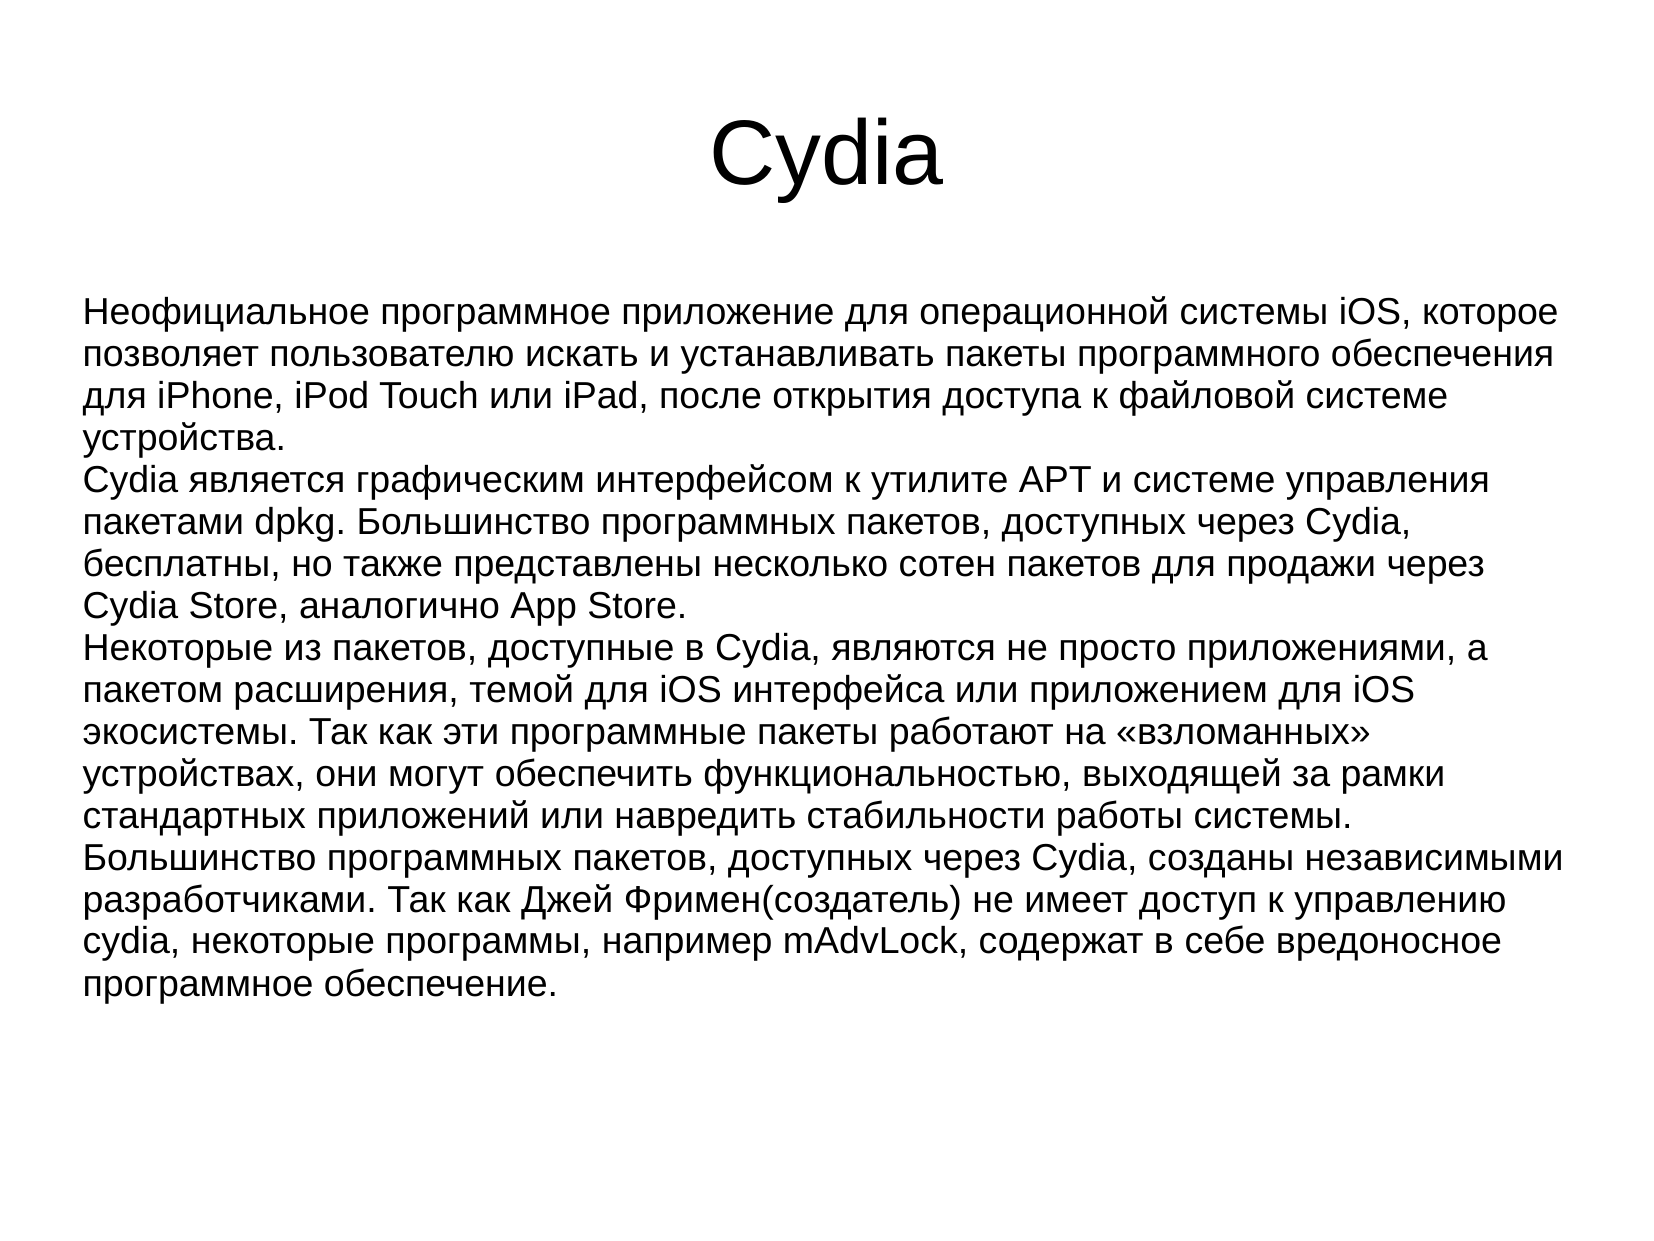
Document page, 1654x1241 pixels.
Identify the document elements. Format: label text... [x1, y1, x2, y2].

title Cydia [82, 49, 1571, 257]
subtitle Неофициальное программное приложение для операционной системы iOS, которое позволяет пользователю искать и устанавливать пакеты программного обеспечения для iPhone, iPod Touch или iPad, после открытия доступа к файловой системе устройства. Cydia является графическим интерфейсом к утилите APT и системе управления пакетами dpkg. Большинство программных пакетов, доступных через Cydia, бесплатны, но также представлены несколько сотен пакетов для продажи через Cydia Store, аналогично App Store. Некоторые из пакетов, доступные в Cydia, являются не просто приложениями, а пакетом расширения, темой для iOS интерфейса или приложением для iOS экосистемы. Так как эти программные пакеты работают на «взломанных» устройствах, они могут обеспечить функциональностью, выходящей за рамки стандартных приложений или навредить стабильности работы системы. Большинство программных пакетов, доступных через Cydia, созданы независимыми разработчиками. Так как Джей Фримен(создатель) не имеет доступ к управлению cydia, некоторые программы, например mAdvLock, содержат в себе вредоносное программное обеспечение. [82, 290, 1571, 1109]
